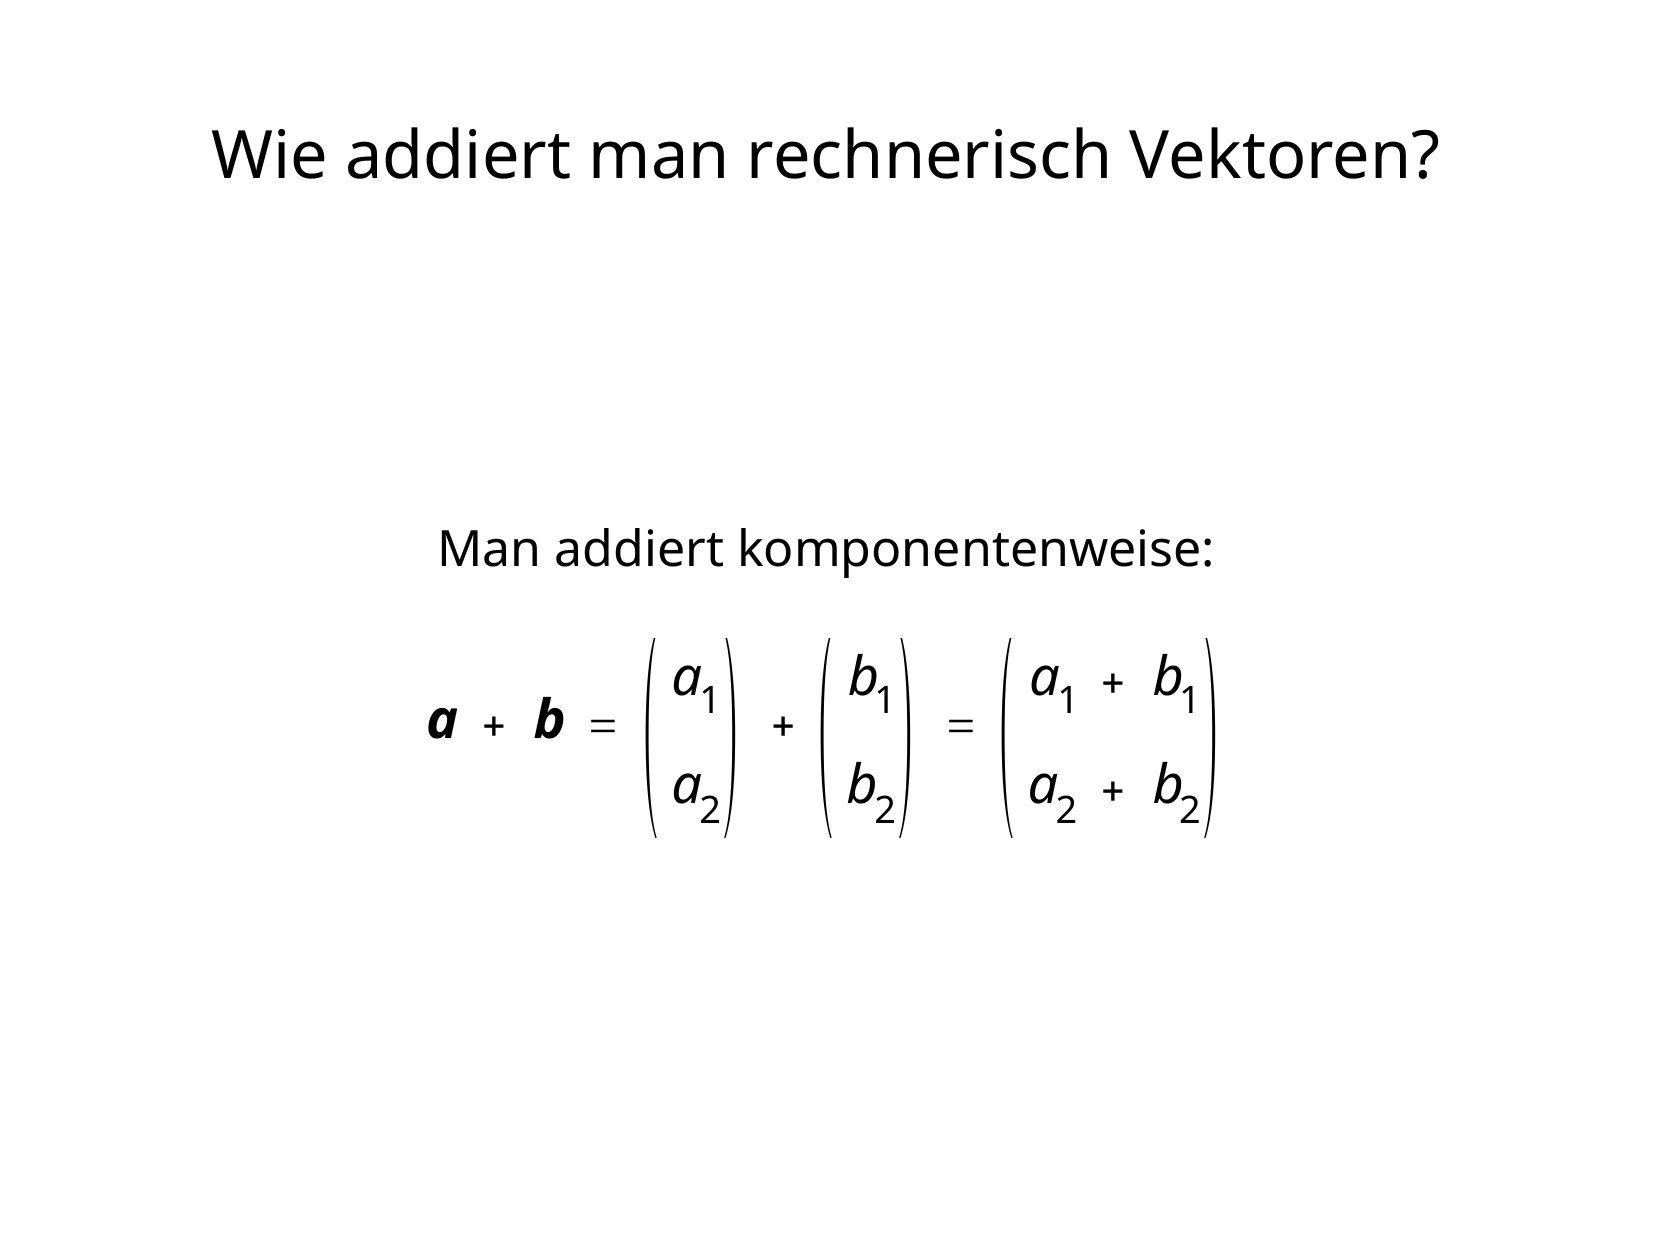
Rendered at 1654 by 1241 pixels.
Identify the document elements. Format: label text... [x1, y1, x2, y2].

chart [419, 638, 1234, 838]
title Wie addiert man rechnerisch Vektoren? [82, 49, 1571, 257]
subtitle Man addiert komponentenweise: [82, 290, 1571, 1010]
